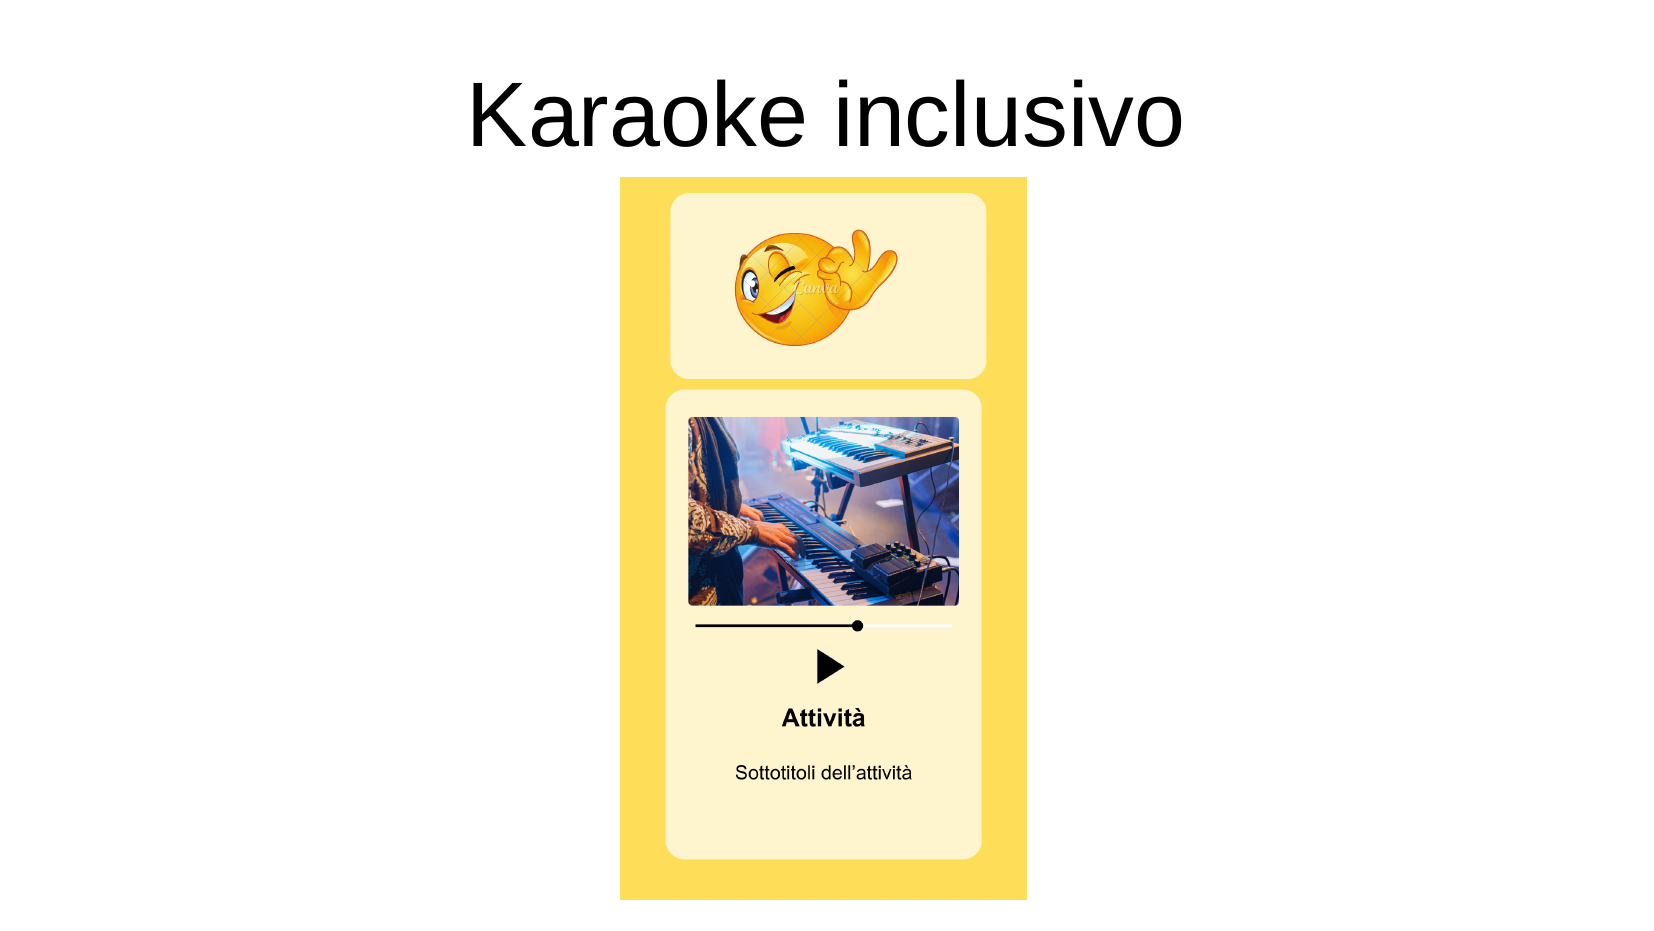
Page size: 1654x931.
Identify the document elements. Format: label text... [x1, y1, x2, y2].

title Karaoke inclusivo [82, 37, 1571, 193]
picture [620, 177, 1027, 900]
